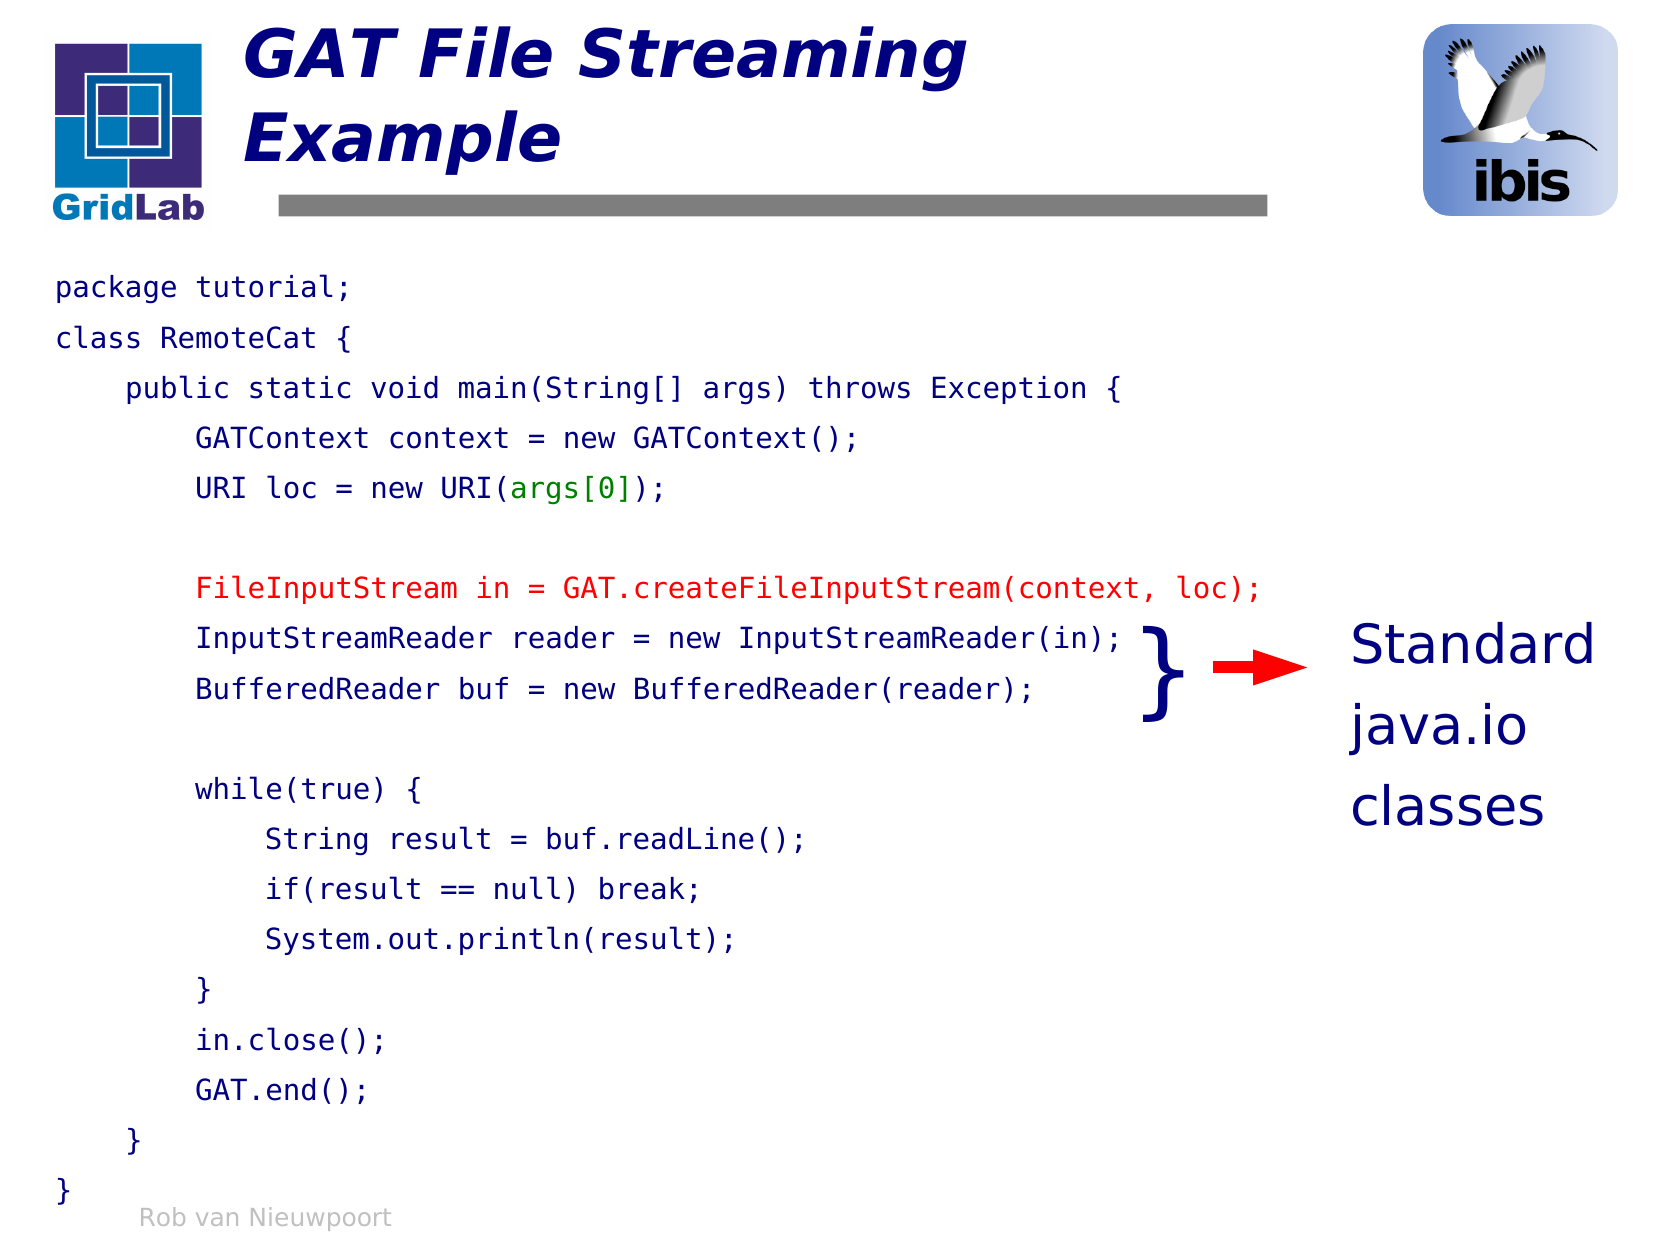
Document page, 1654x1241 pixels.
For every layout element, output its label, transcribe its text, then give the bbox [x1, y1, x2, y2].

picture [45, 34, 211, 230]
list Standard java.io classes [1350, 608, 1605, 834]
list package tutorial; class RemoteCat { public static void main(String[] args) throws Exception { GATContext context = new GATContext(); URI loc = new URI(args[0]); FileInputStream in = GAT.createFileInputStream(context, loc); InputStreamReader reader = new InputStreamReader(in); BufferedReader buf = new BufferedReader(reader); while(true) { String result = buf.readLine(); if(result == null) break; System.out.println(result); } in.close(); GAT.end(); } } [55, 268, 1599, 1206]
list } [1130, 599, 1206, 732]
title GAT File Streaming Example [243, 0, 1280, 187]
picture [1423, 24, 1618, 216]
